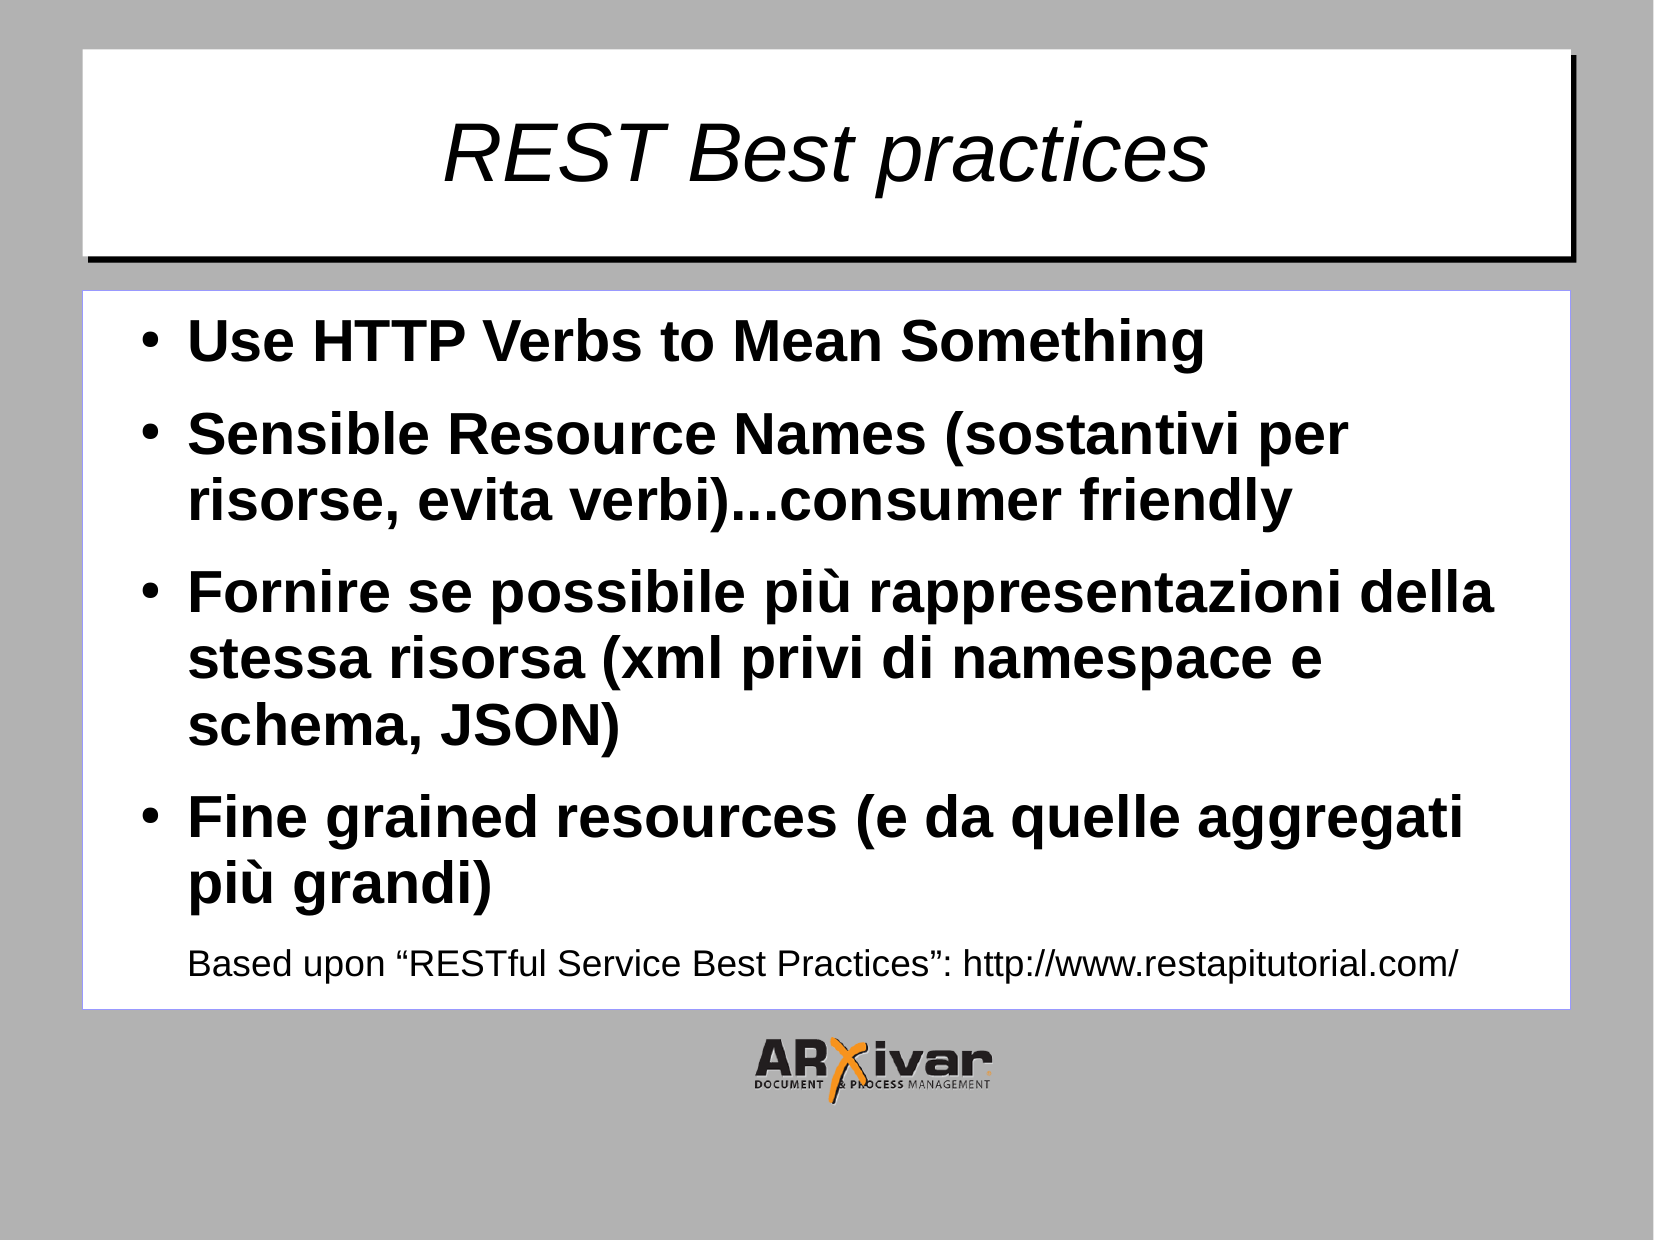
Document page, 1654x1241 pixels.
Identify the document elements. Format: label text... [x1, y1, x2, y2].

title REST Best practices [82, 49, 1571, 257]
picture [755, 1031, 993, 1111]
list Use HTTP Verbs to Mean Something Sensible Resource Names (sostantivi per risorse, evita verbi)...consumer friendly Fornire se possibile più rappresentazioni della stessa risorsa (xml privi di namespace e schema, JSON) Fine grained resources (e da quelle aggregati più grandi) Based upon “RESTful Service Best Practices”: http://www.restapitutorial.com/ [82, 290, 1571, 1010]
